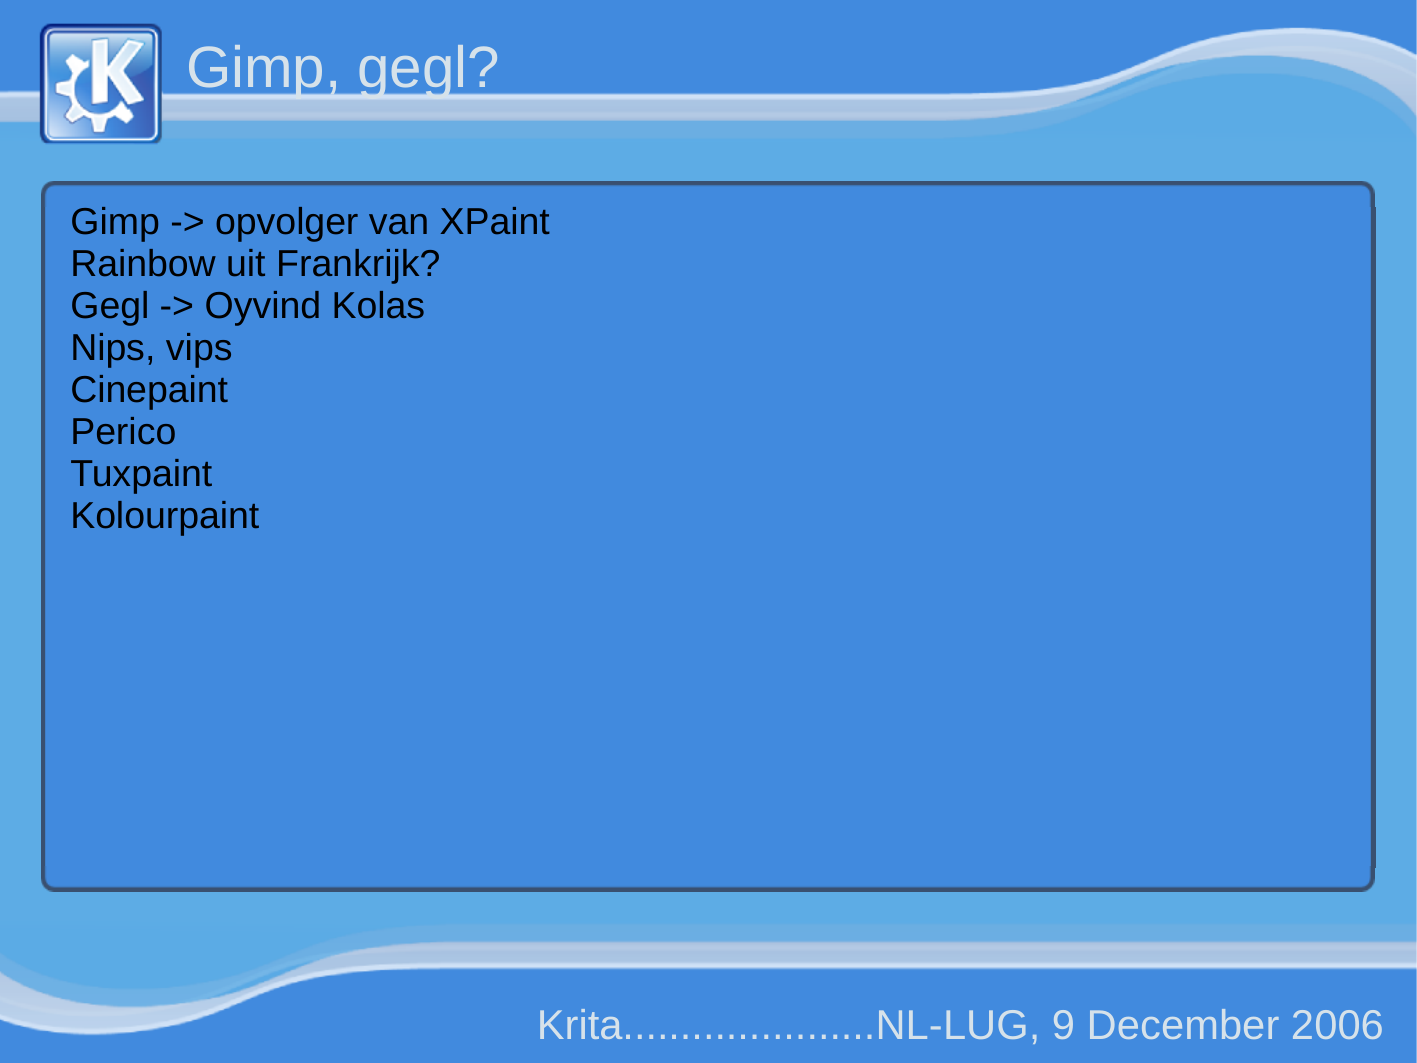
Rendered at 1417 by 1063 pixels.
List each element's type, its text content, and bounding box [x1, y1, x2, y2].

text_box Gimp, gegl? [171, 27, 1048, 105]
picture [0, 0, 1417, 1063]
text_box Gimp -> opvolger van XPaint Rainbow uit Frankrijk? Gegl -> Oyvind Kolas Nips, vips Cinepaint Perico Tuxpaint Kolourpaint [55, 193, 1357, 899]
